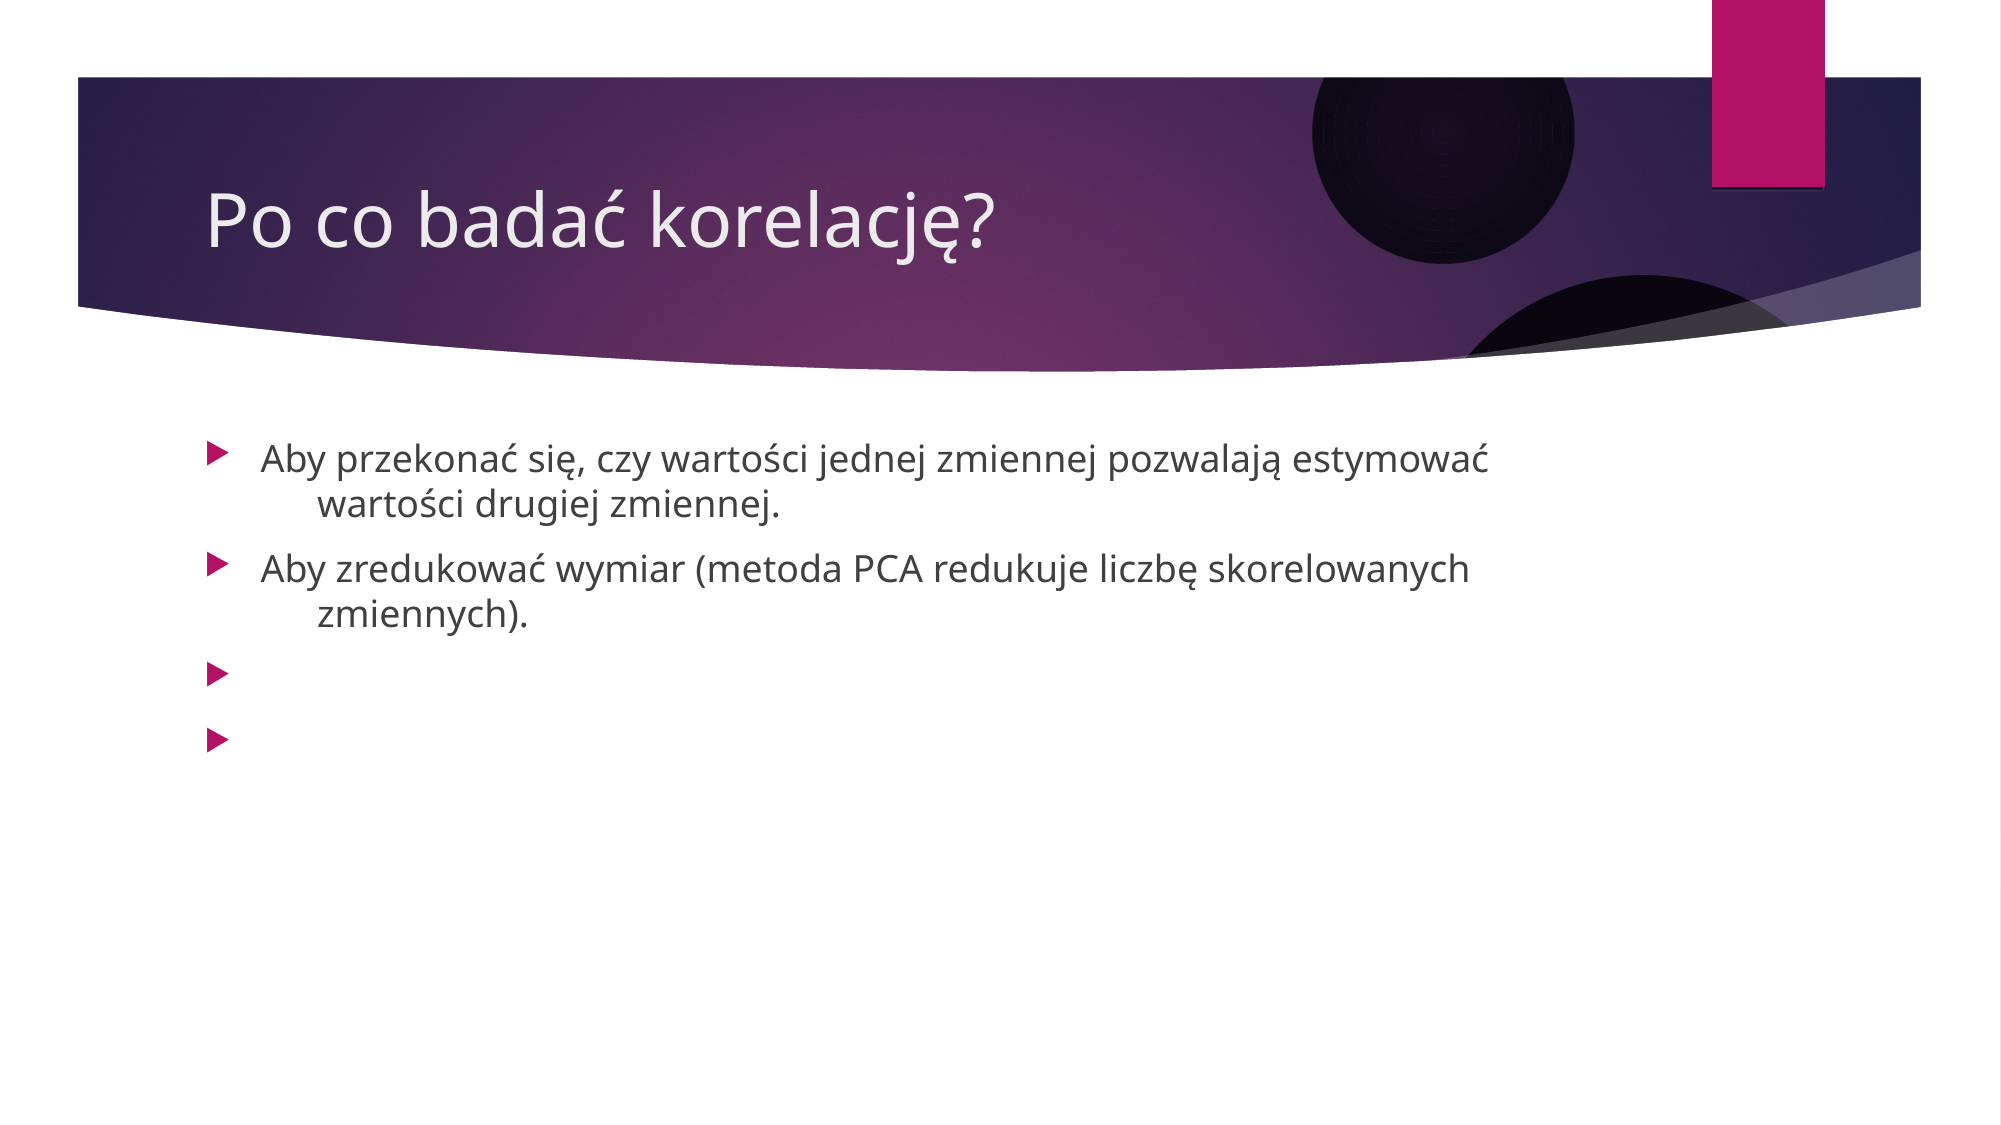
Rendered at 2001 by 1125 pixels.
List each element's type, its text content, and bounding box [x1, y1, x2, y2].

list Aby przekonać się, czy wartości jednej zmiennej pozwalają estymować wartości drugiej zmiennej. Aby zredukować wymiar (metoda PCA redukuje liczbę skorelowanych zmiennych). [189, 427, 1638, 988]
title Po co badać korelację? [189, 159, 1627, 276]
